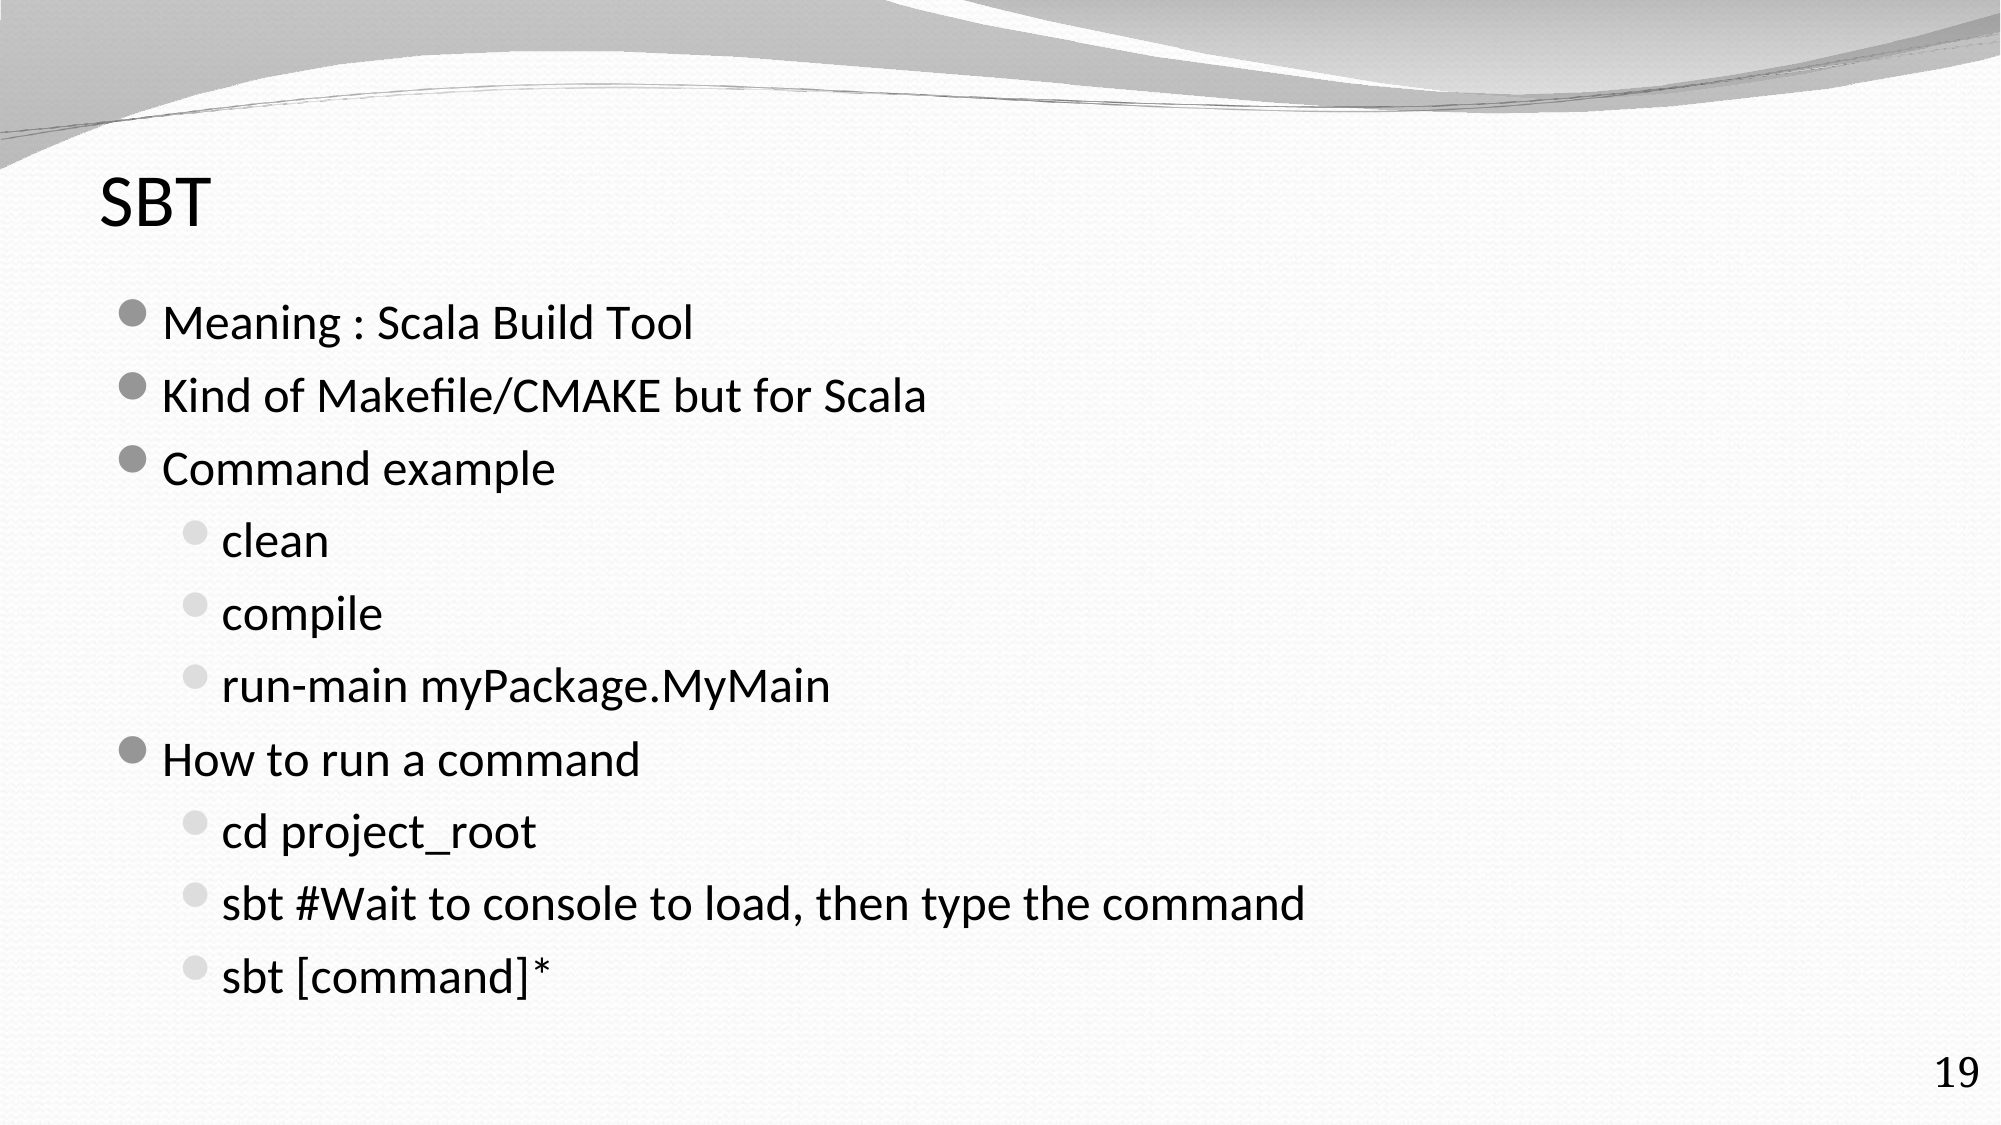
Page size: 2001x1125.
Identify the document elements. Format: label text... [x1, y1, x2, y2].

list Meaning : Scala Build Tool Kind of Makefile/CMAKE but for Scala Command example clean compile run-main myPackage.MyMain How to run a command cd project_root sbt #Wait to console to load, then type the command sbt [command]* [99, 281, 1901, 1002]
title SBT [99, 54, 1985, 242]
picture [0, 0, 2001, 1125]
text_box <numéro> [1813, 1042, 1981, 1103]
